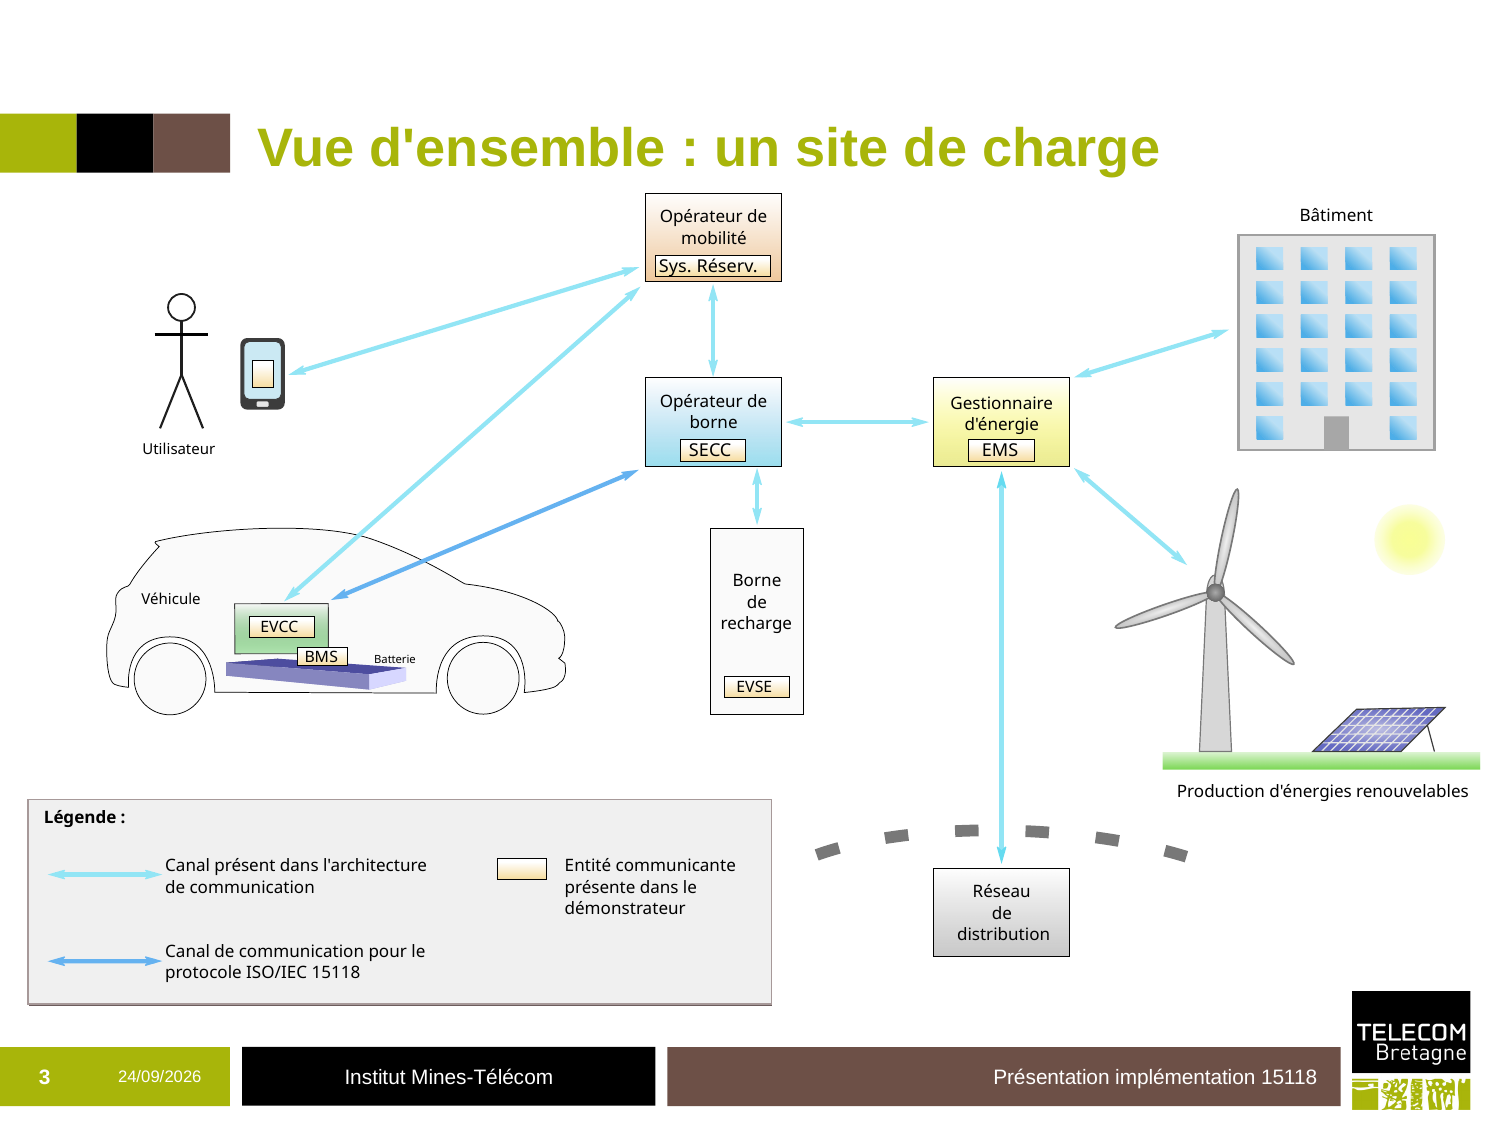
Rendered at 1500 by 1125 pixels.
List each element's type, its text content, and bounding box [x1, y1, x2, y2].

slide_number 27/04/2016 [89, 1046, 232, 1106]
footer Présentation implémentation 15118 [667, 1046, 1341, 1106]
title Vue d'ensemble : un site de charge [242, 0, 1425, 185]
picture [0, 185, 1500, 1110]
slide_number <numéro> [1, 1046, 89, 1106]
